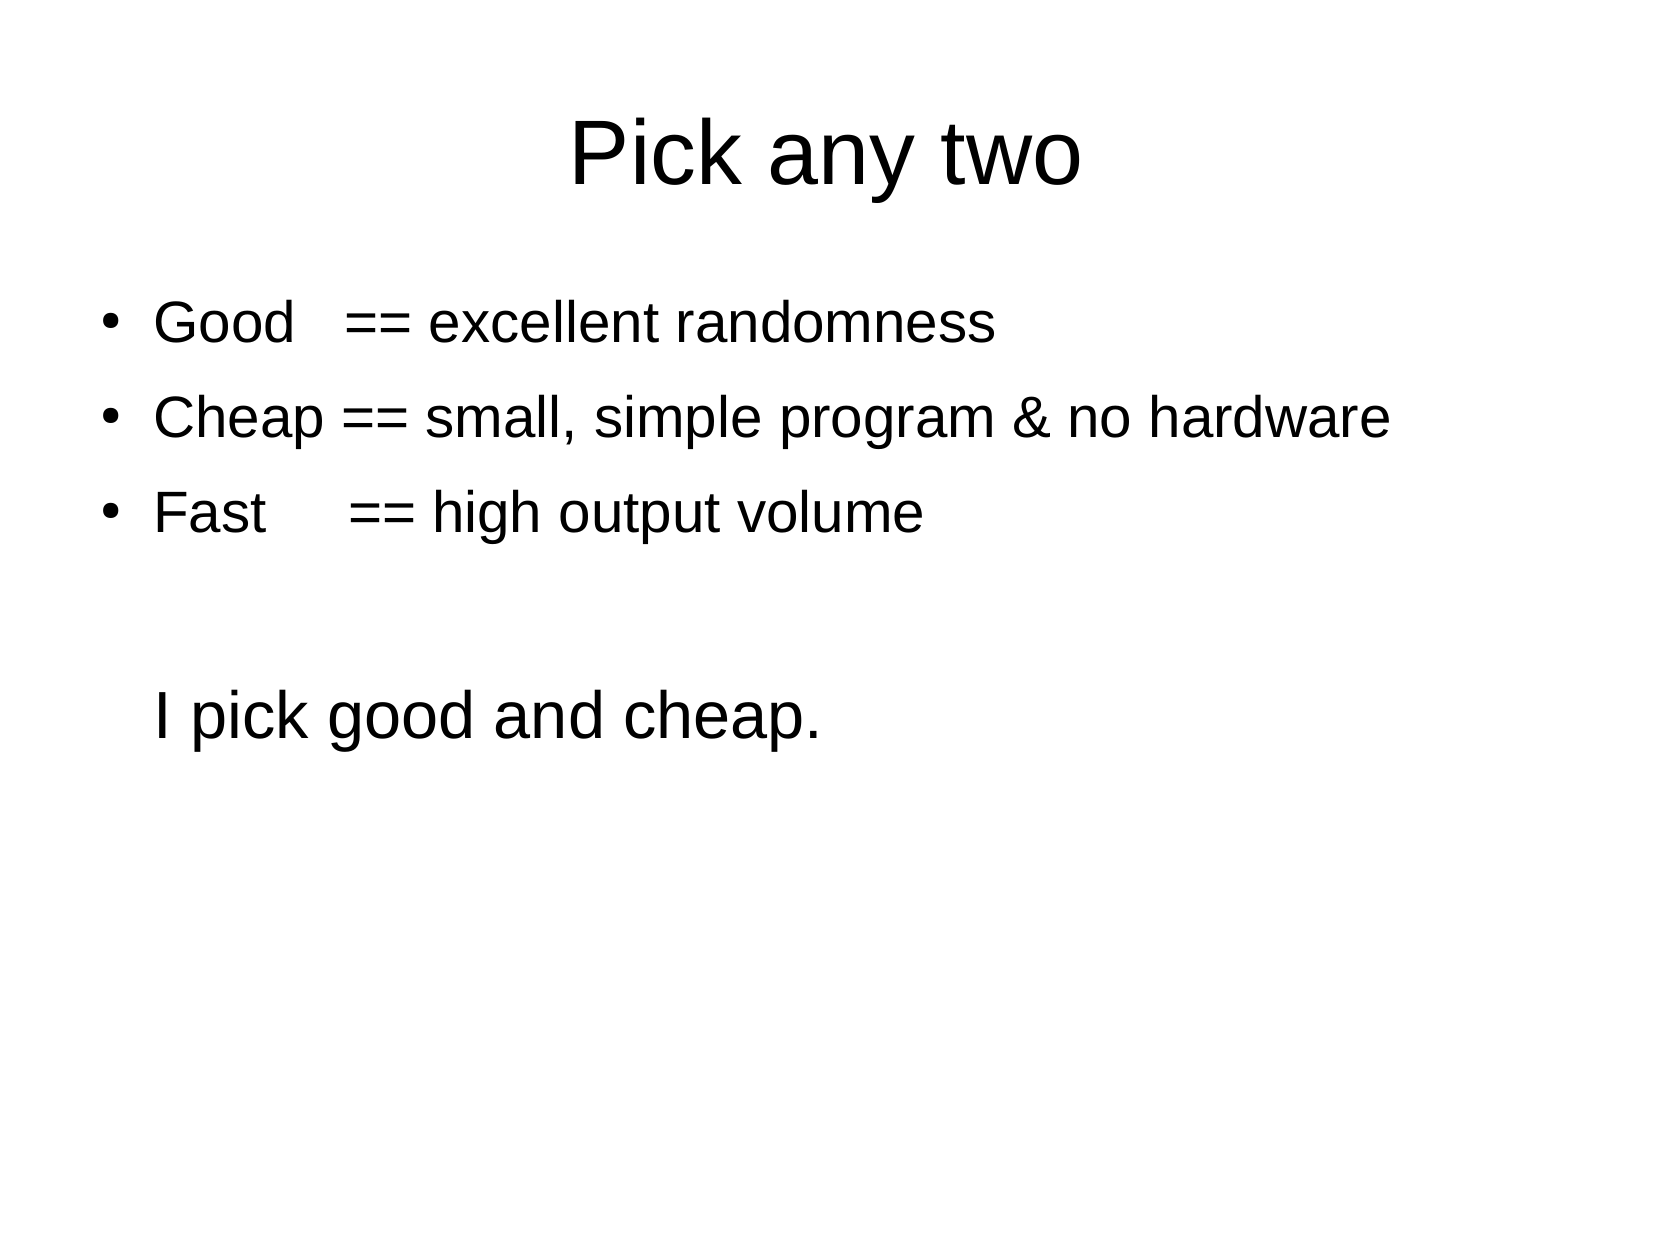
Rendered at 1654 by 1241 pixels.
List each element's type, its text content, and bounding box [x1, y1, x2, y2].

title Pick any two [82, 49, 1571, 257]
list Good == excellent randomness Cheap == small, simple program & no hardware Fast == high output volume I pick good and cheap. [82, 290, 1571, 1010]
